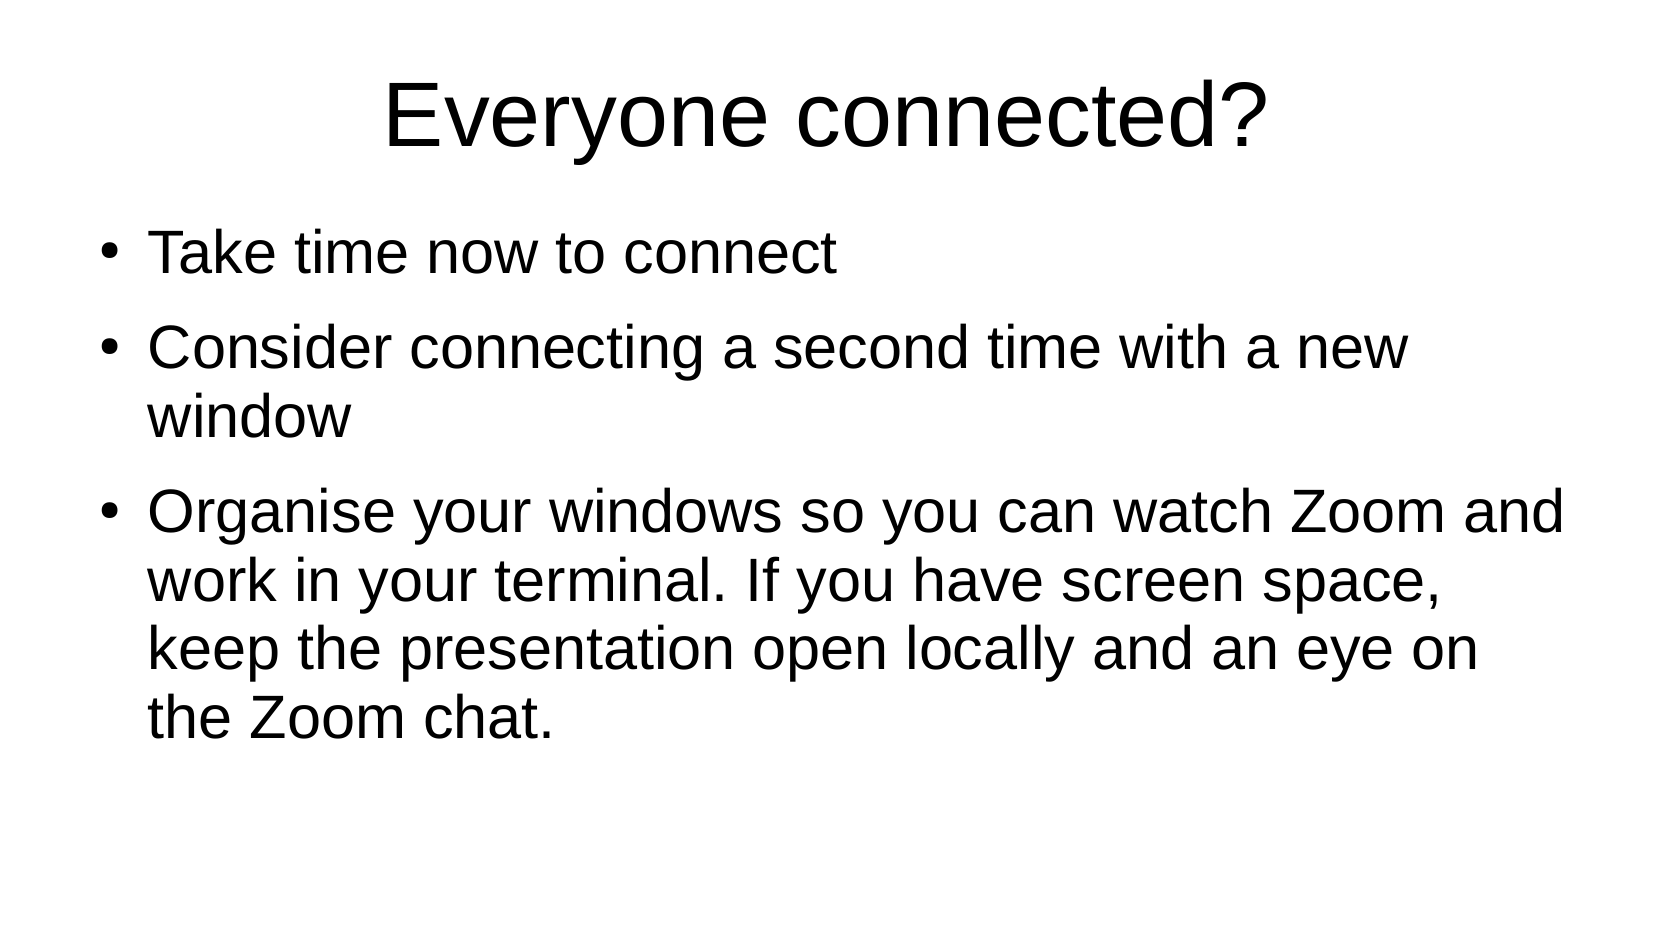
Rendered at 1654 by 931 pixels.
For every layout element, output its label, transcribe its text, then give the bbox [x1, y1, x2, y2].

list Take time now to connect Consider connecting a second time with a new window Organise your windows so you can watch Zoom and work in your terminal. If you have screen space, keep the presentation open locally and an eye on the Zoom chat. [82, 217, 1571, 758]
title Everyone connected? [82, 37, 1571, 193]
